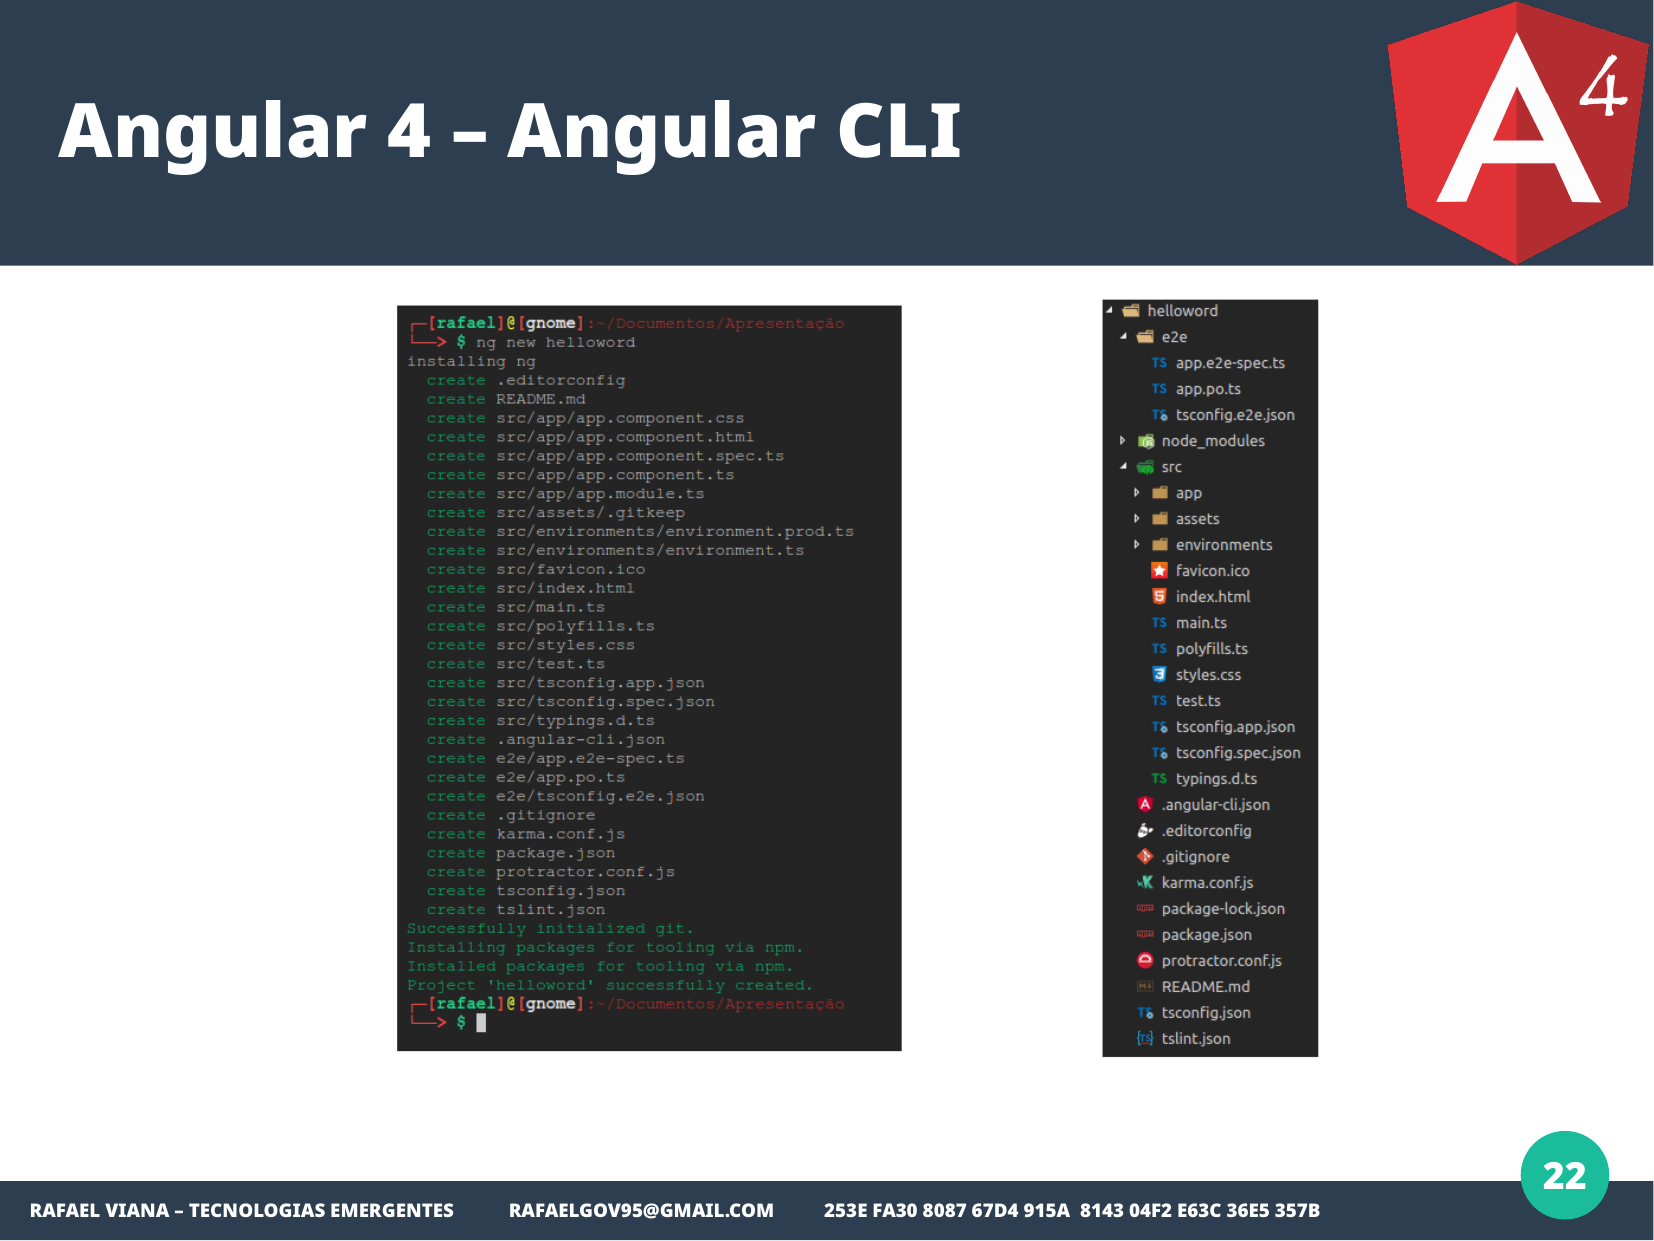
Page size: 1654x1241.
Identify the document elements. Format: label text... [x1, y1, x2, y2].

title Angular 4 – Angular CLI [59, 49, 1387, 207]
text_box RAFAEL VIANA – TECNOLOGIAS EMERGENTES RAFAELGOV95@GMAIL.COM 253E FA30 8087 67D4 915A 8143 04F2 E63C 36E5 357B [29, 1181, 1654, 1241]
picture [383, 295, 916, 1063]
picture [1387, 0, 1654, 266]
picture [1092, 295, 1329, 1063]
